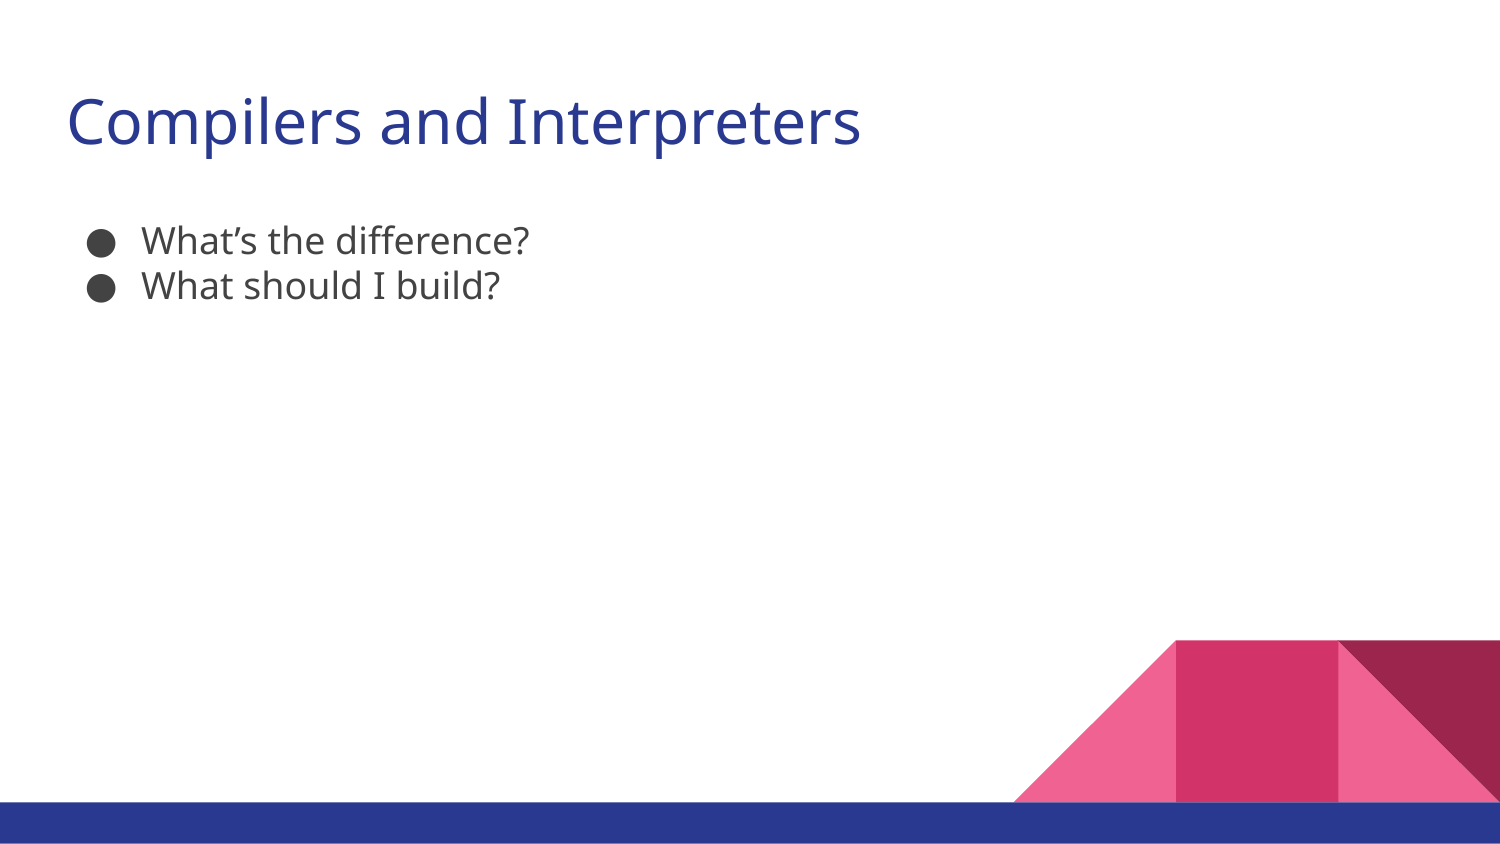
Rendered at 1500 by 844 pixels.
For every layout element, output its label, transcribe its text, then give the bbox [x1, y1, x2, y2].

list What’s the difference? What should I build? [51, 201, 1449, 750]
title Compilers and Interpreters [51, 67, 1449, 167]
